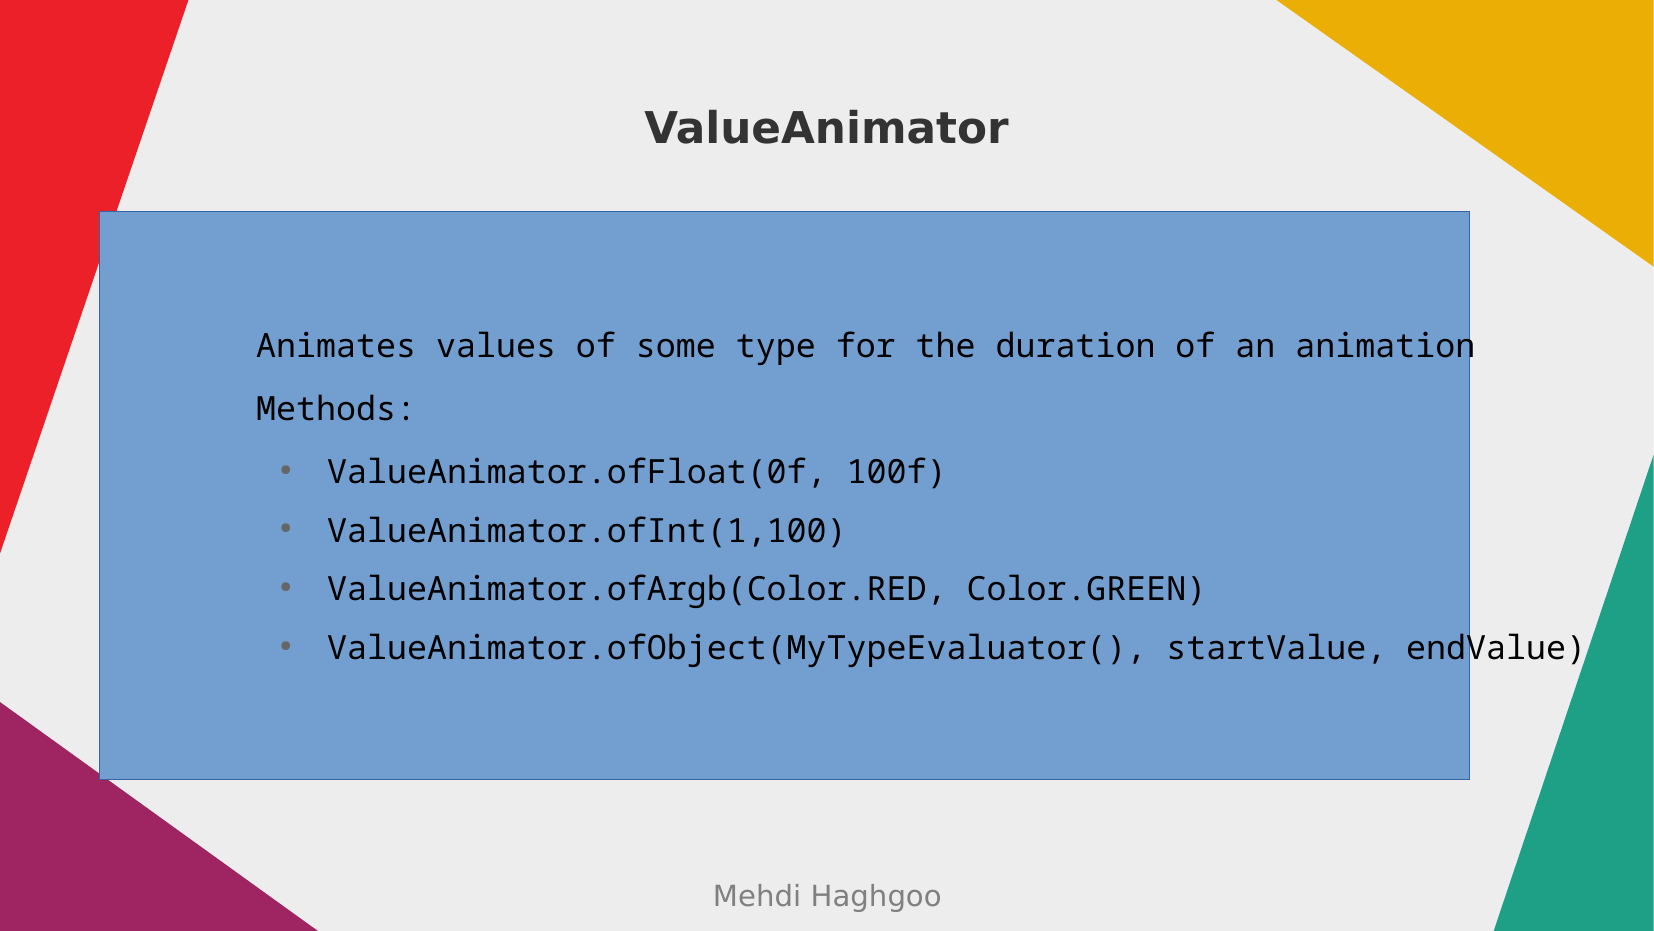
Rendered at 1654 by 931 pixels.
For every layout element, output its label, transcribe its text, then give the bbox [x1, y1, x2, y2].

title ValueAnimator [114, 54, 1539, 203]
text_box Animates values of some type for the duration of an animation Methods: ValueAnimator.ofFloat(0f, 100f) ValueAnimator.ofInt(1,100) ValueAnimator.ofArgb(Color.RED, Color.GREEN) ValueAnimator.ofObject(MyTypeEvaluator(), startValue, endValue) [99, 211, 1470, 780]
